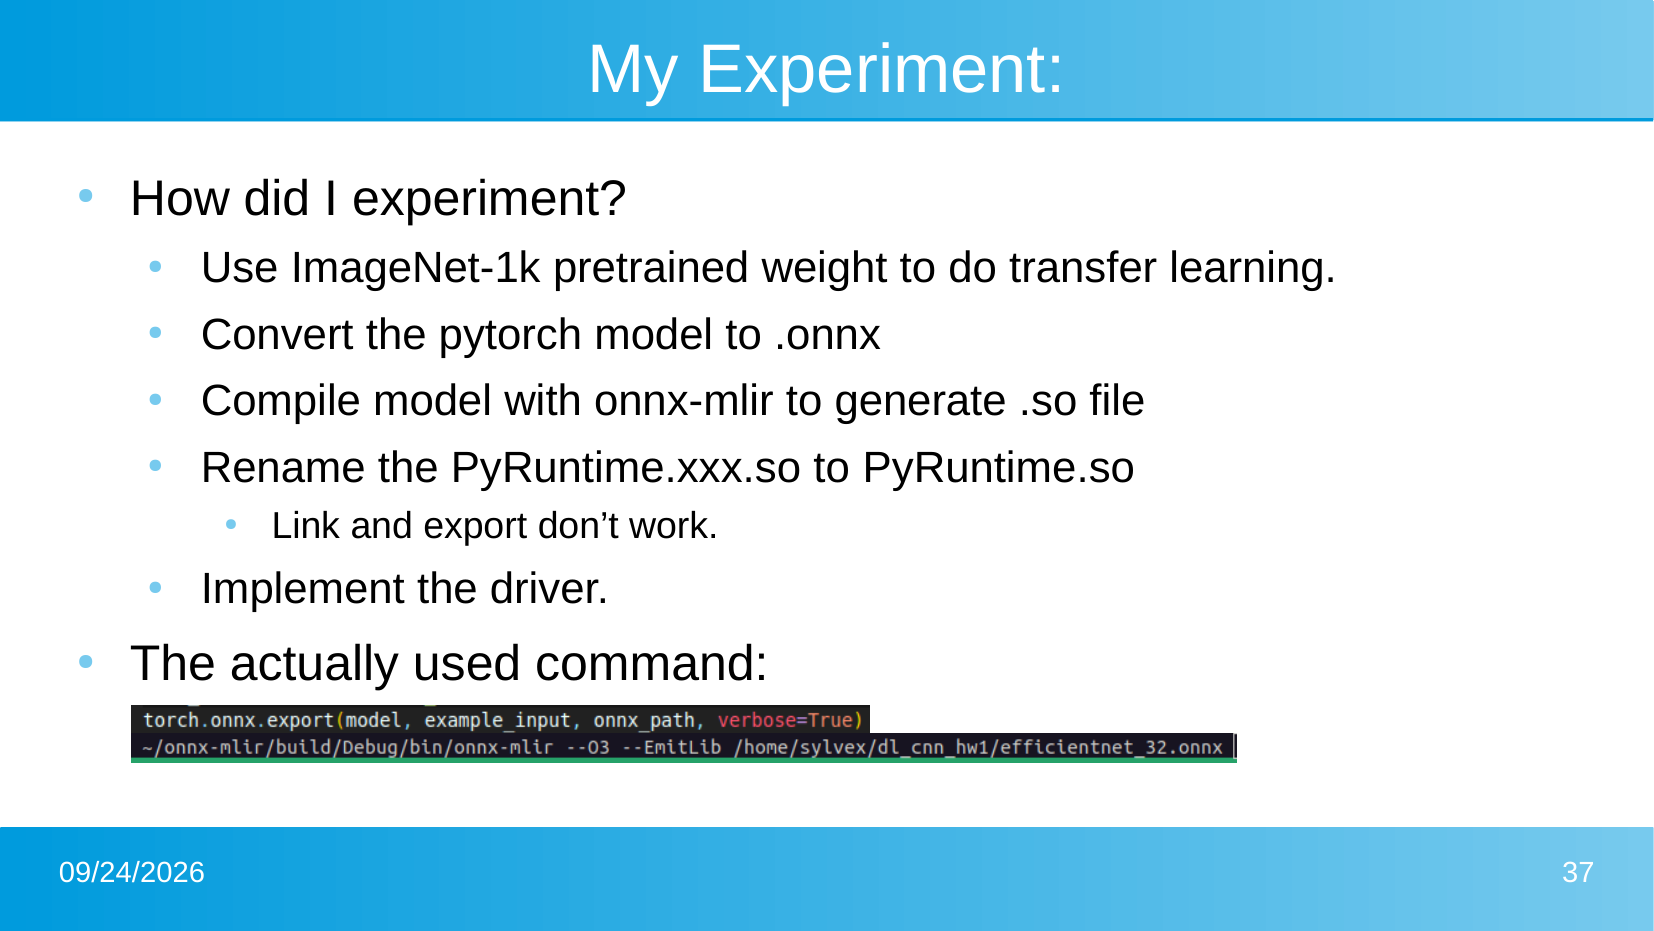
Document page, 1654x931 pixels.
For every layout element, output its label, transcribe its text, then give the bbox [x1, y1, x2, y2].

picture [131, 705, 1237, 763]
title My Experiment: [59, 29, 1595, 108]
list How did I experiment? Use ImageNet-1k pretrained weight to do transfer learning. Convert the pytorch model to .onnx Compile model with onnx-mlir to generate .so file Rename the PyRuntime.xxx.so to PyRuntime.so Link and export don’t work. Implement the driver. The actually used command: [59, 169, 1595, 761]
